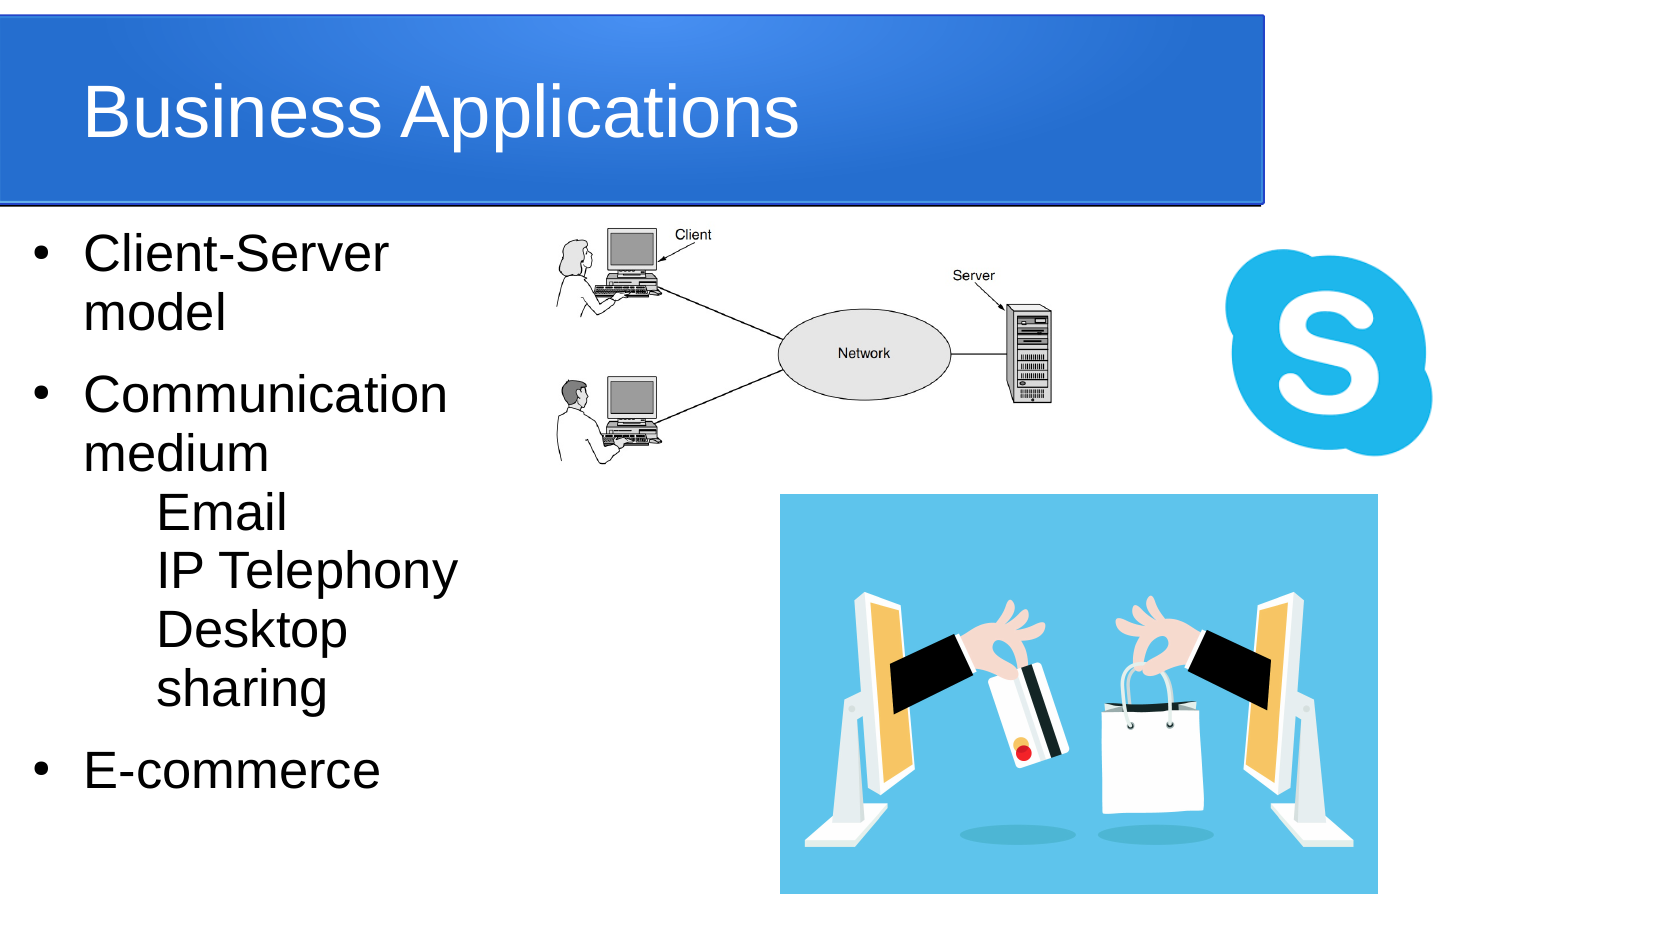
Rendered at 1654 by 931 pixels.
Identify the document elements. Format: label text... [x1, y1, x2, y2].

list Client-Server model Communication medium Email IP Telephony Desktop sharing E-commerce [15, 224, 511, 811]
title Business Applications [82, 35, 1235, 189]
picture [780, 494, 1378, 894]
picture [540, 212, 1066, 471]
picture [1200, 224, 1458, 482]
